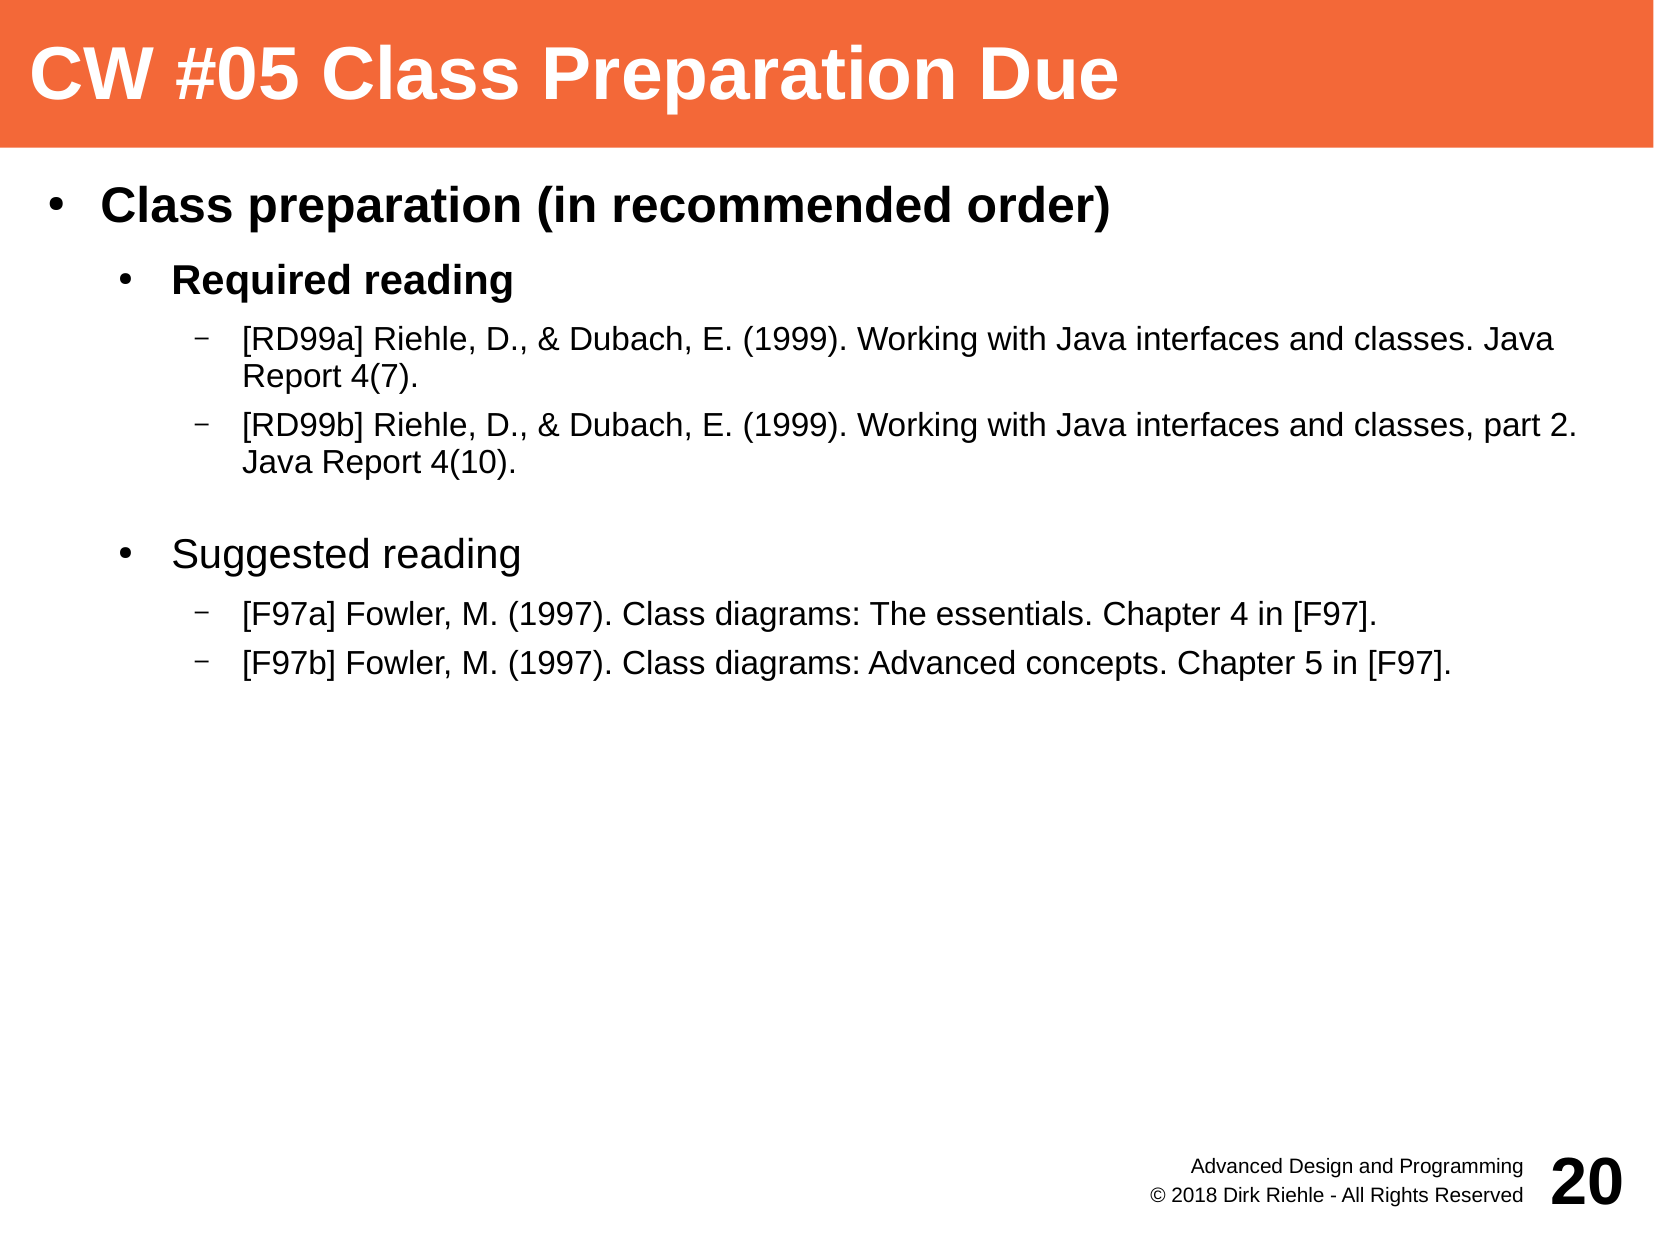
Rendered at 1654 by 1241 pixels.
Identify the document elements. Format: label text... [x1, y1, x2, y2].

title CW #05 Class Preparation Due [0, 0, 1654, 148]
list Class preparation (in recommended order) Required reading [RD99a] Riehle, D., & Dubach, E. (1999). Working with Java interfaces and classes. Java Report 4(7). [RD99b] Riehle, D., & Dubach, E. (1999). Working with Java interfaces and classes, part 2. Java Report 4(10). Suggested reading [F97a] Fowler, M. (1997). Class diagrams: The essentials. Chapter 4 in [F97]. [F97b] Fowler, M. (1997). Class diagrams: Advanced concepts. Chapter 5 in [F97]. [29, 177, 1625, 1063]
